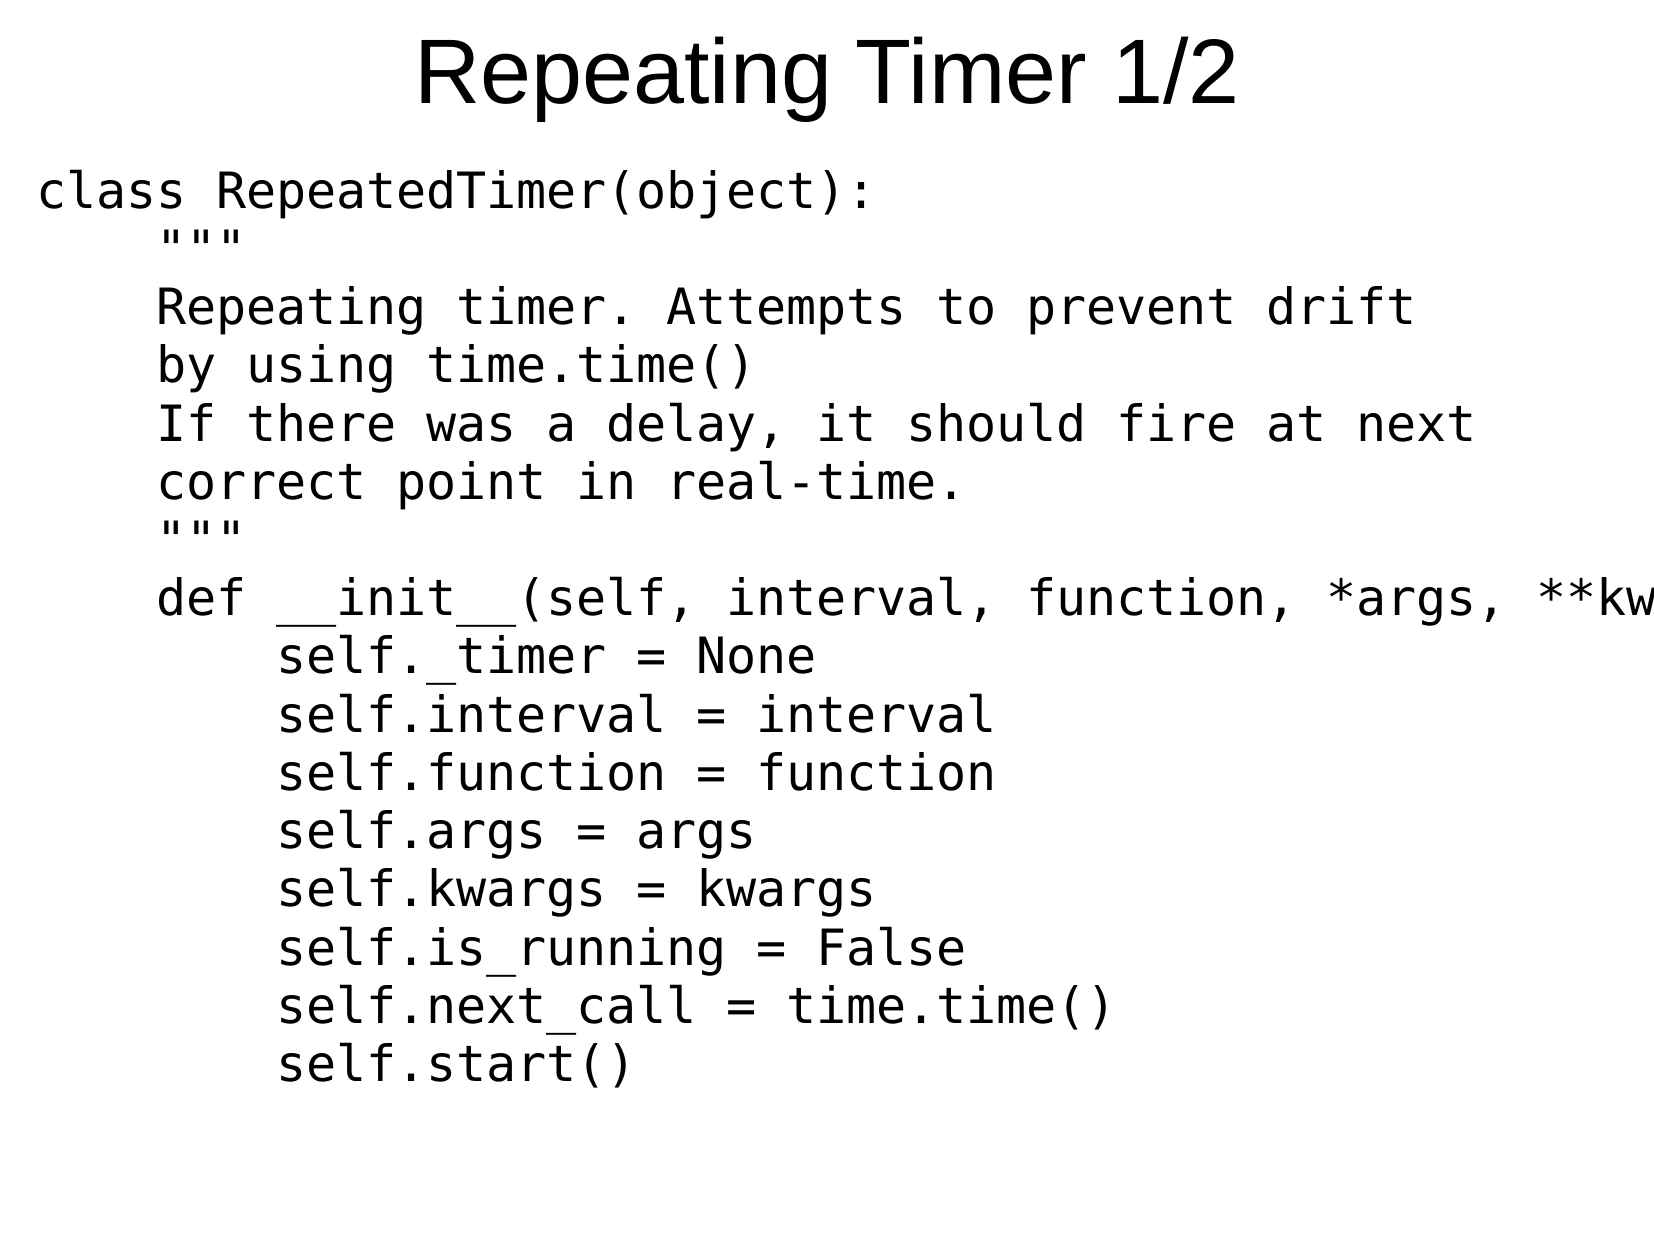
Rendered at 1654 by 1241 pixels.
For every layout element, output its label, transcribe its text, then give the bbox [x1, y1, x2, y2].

text_box class RepeatedTimer(object): """ Repeating timer. Attempts to prevent drift by using time.time() If there was a delay, it should fire at next correct point in real-time. """ def __init__(self, interval, function, *args, **kwargs): self._timer = None self.interval = interval self.function = function self.args = args self.kwargs = kwargs self.is_running = False self.next_call = time.time() self.start() [21, 154, 1654, 1241]
title Repeating Timer 1/2 [19, 0, 1636, 145]
